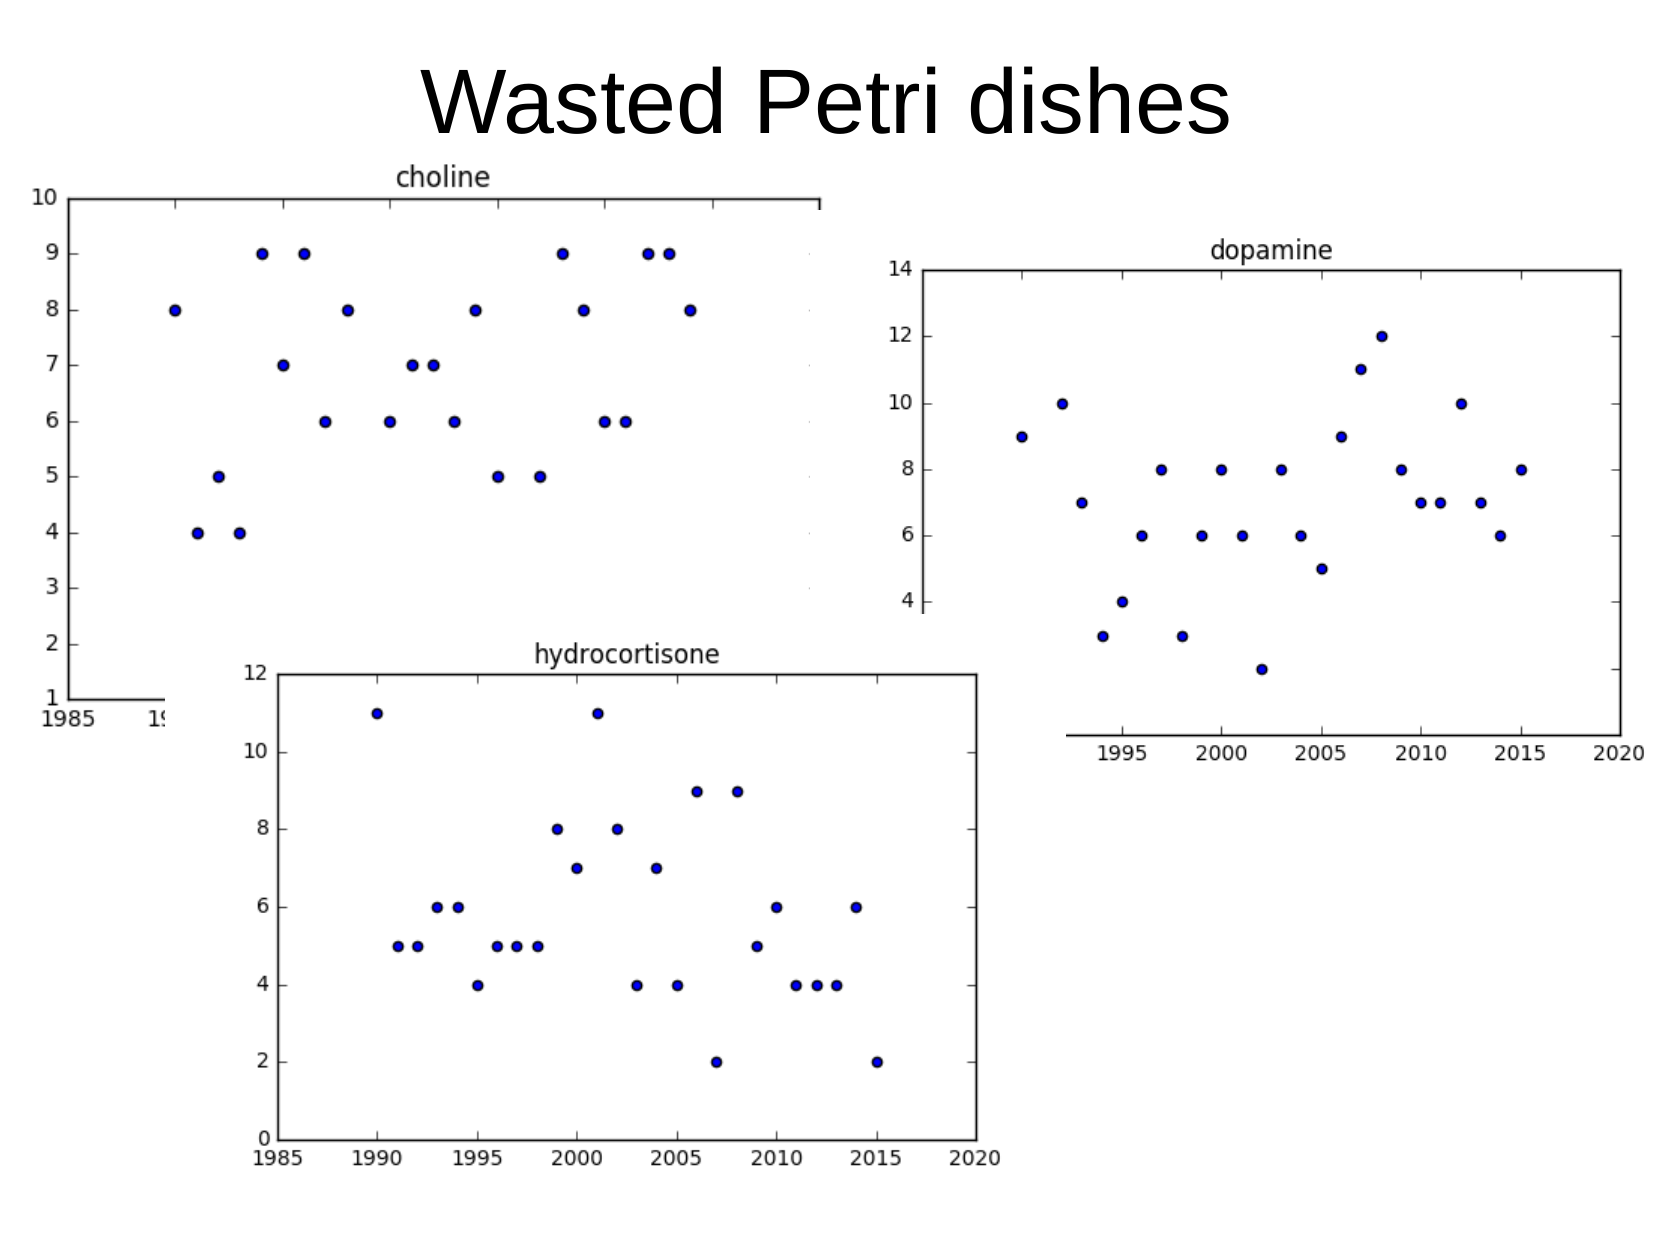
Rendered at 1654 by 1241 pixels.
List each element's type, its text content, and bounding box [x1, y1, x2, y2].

title Wasted Petri dishes [82, 49, 1571, 210]
picture [0, 134, 1654, 1215]
